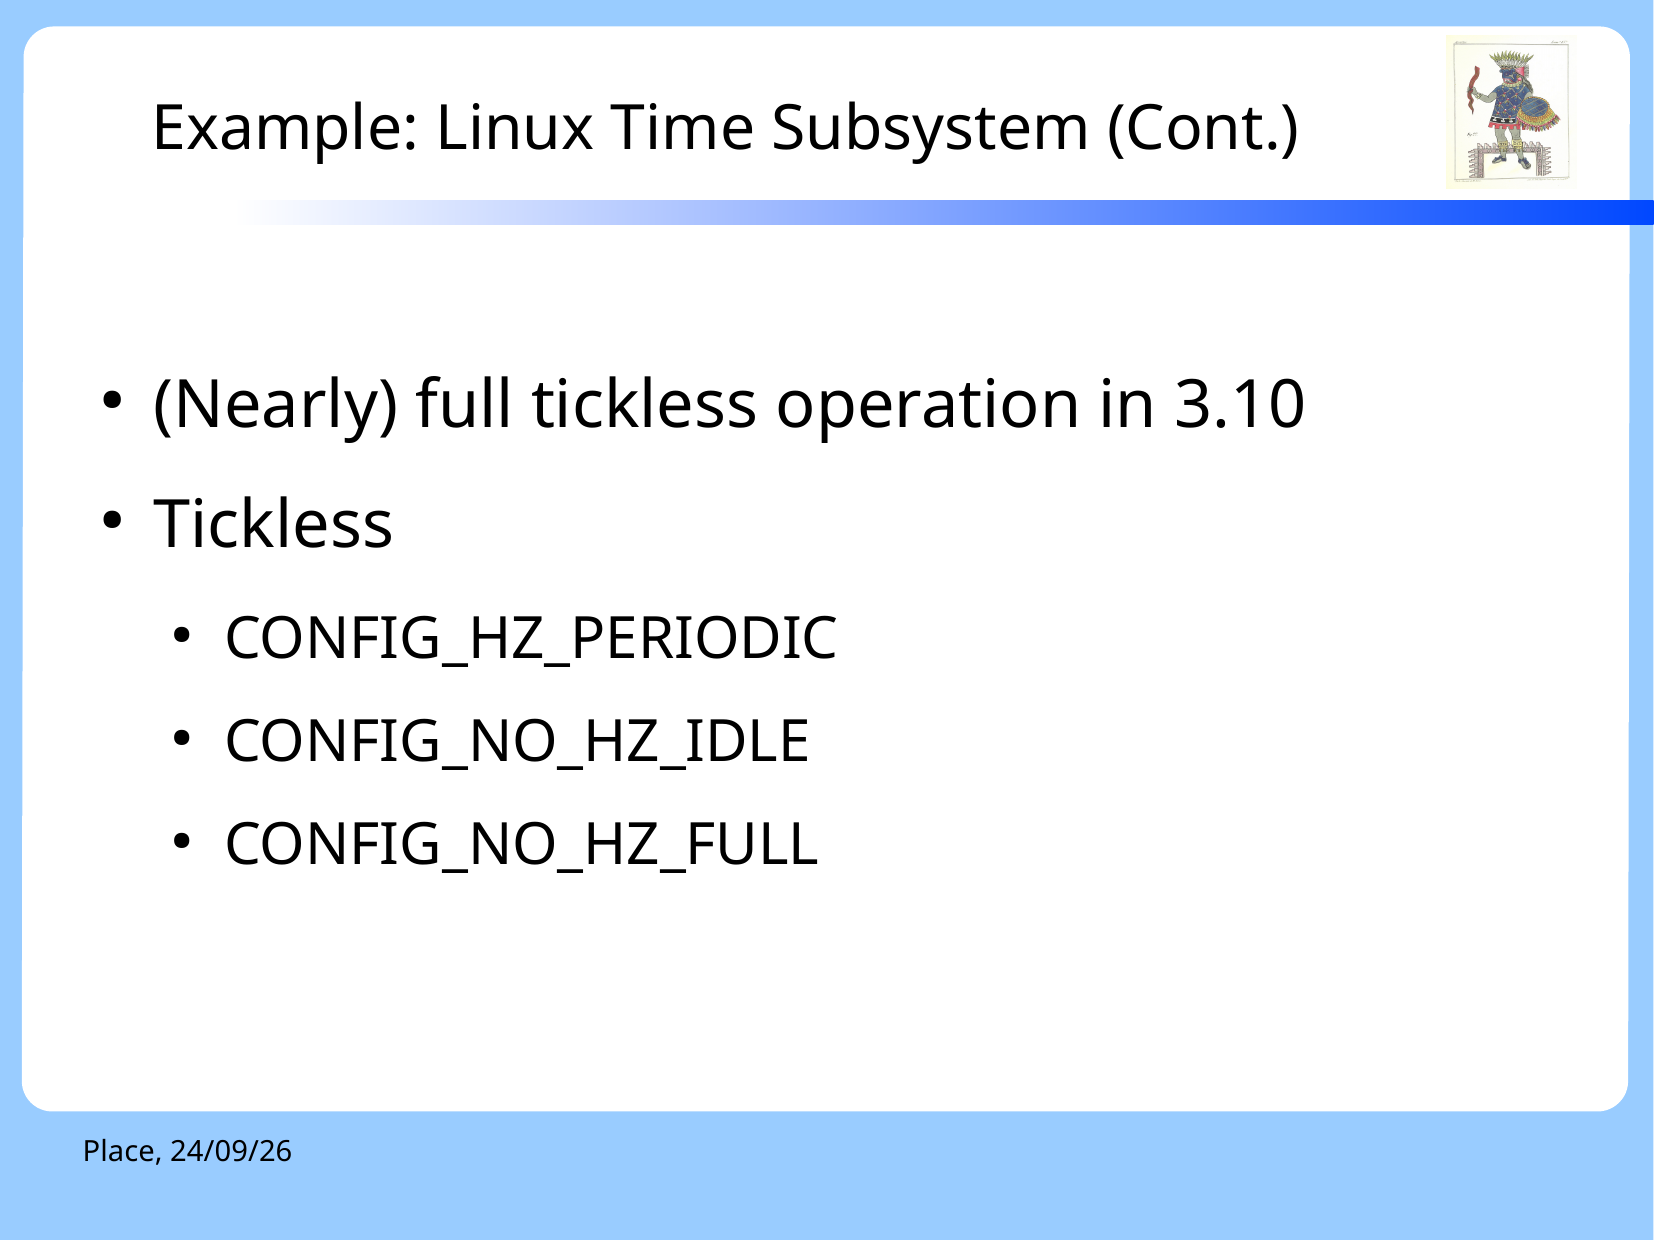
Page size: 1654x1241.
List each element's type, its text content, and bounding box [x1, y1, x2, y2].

picture [1446, 35, 1577, 189]
list (Nearly) full tickless operation in 3.10 Tickless CONFIG_HZ_PERIODIC CONFIG_NO_HZ_IDLE CONFIG_NO_HZ_FULL [82, 236, 1571, 1055]
title Example: Linux Time Subsystem (Cont.) [82, 49, 1371, 201]
